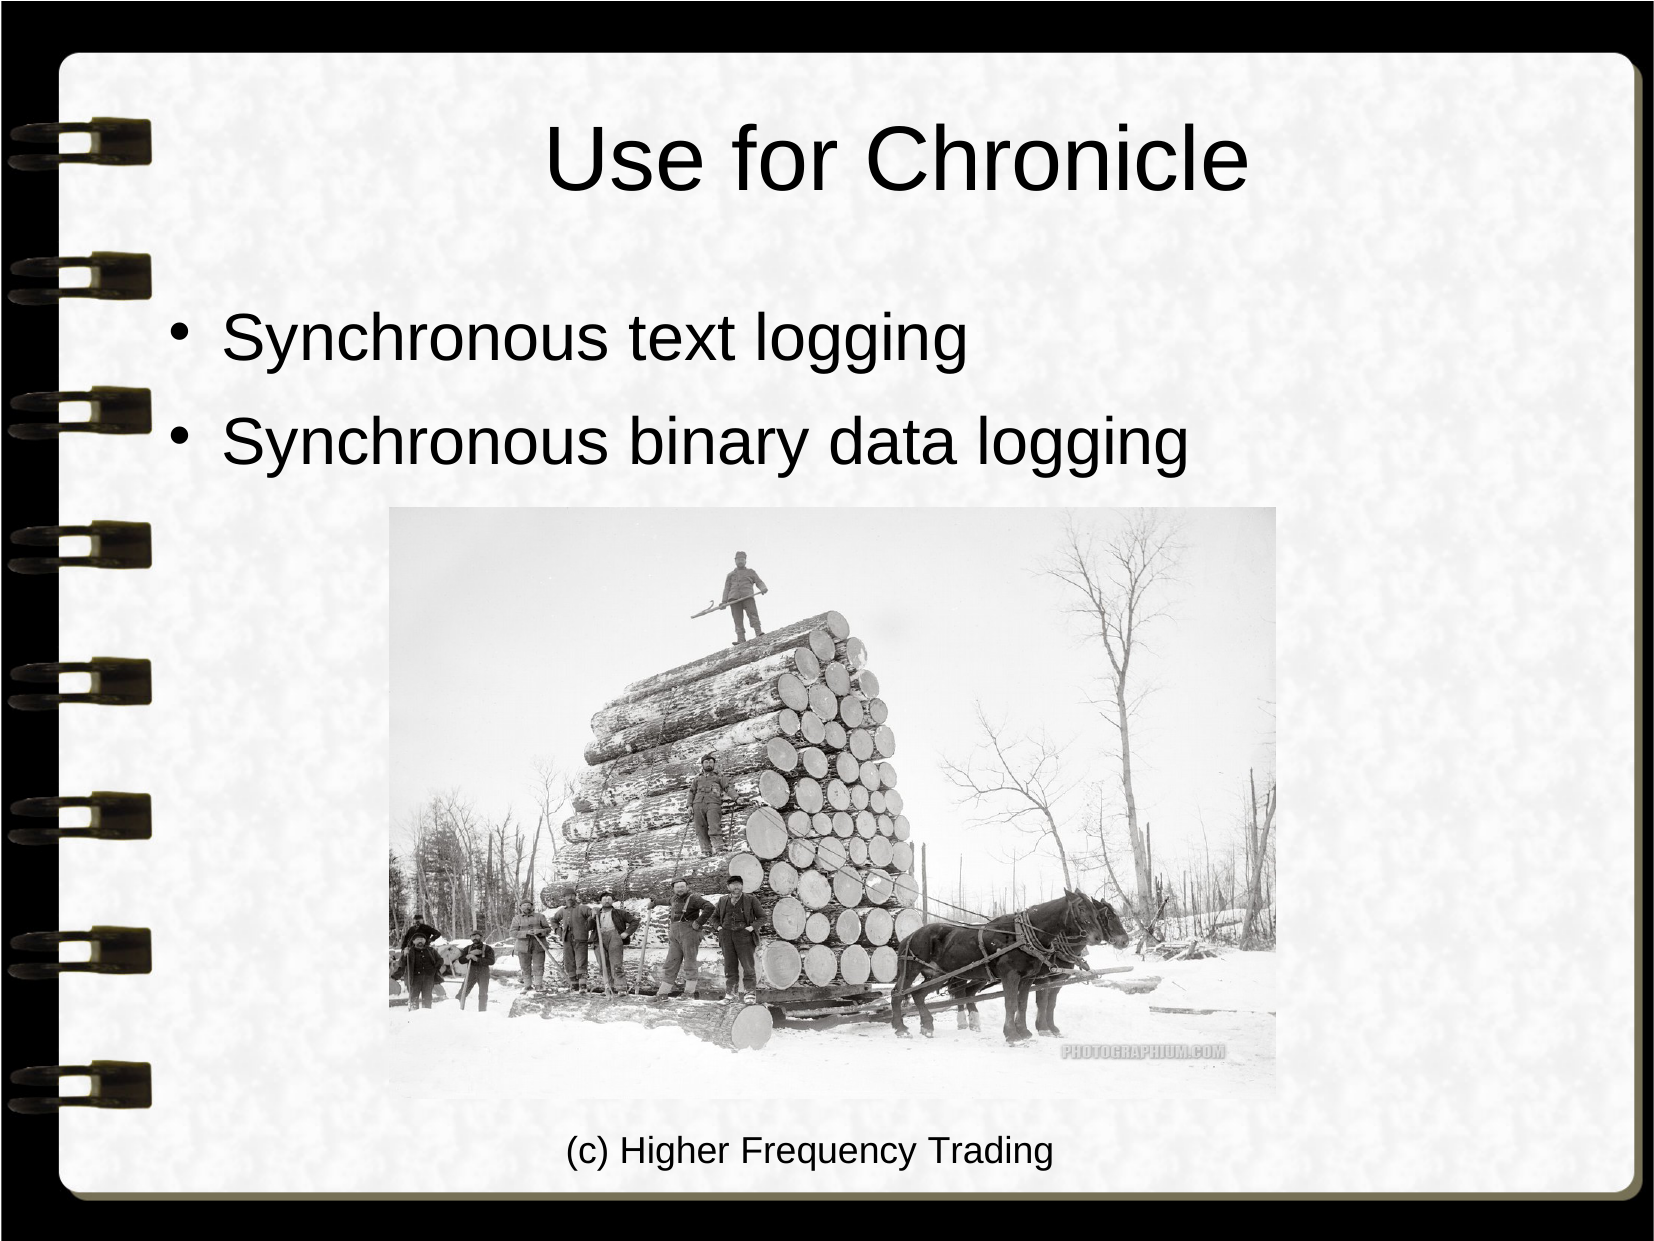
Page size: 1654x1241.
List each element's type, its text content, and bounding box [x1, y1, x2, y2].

picture [1, 1, 1654, 1241]
title Use for Chronicle [153, 52, 1642, 260]
list Synchronous text logging Synchronous binary data logging [151, 296, 1607, 1111]
